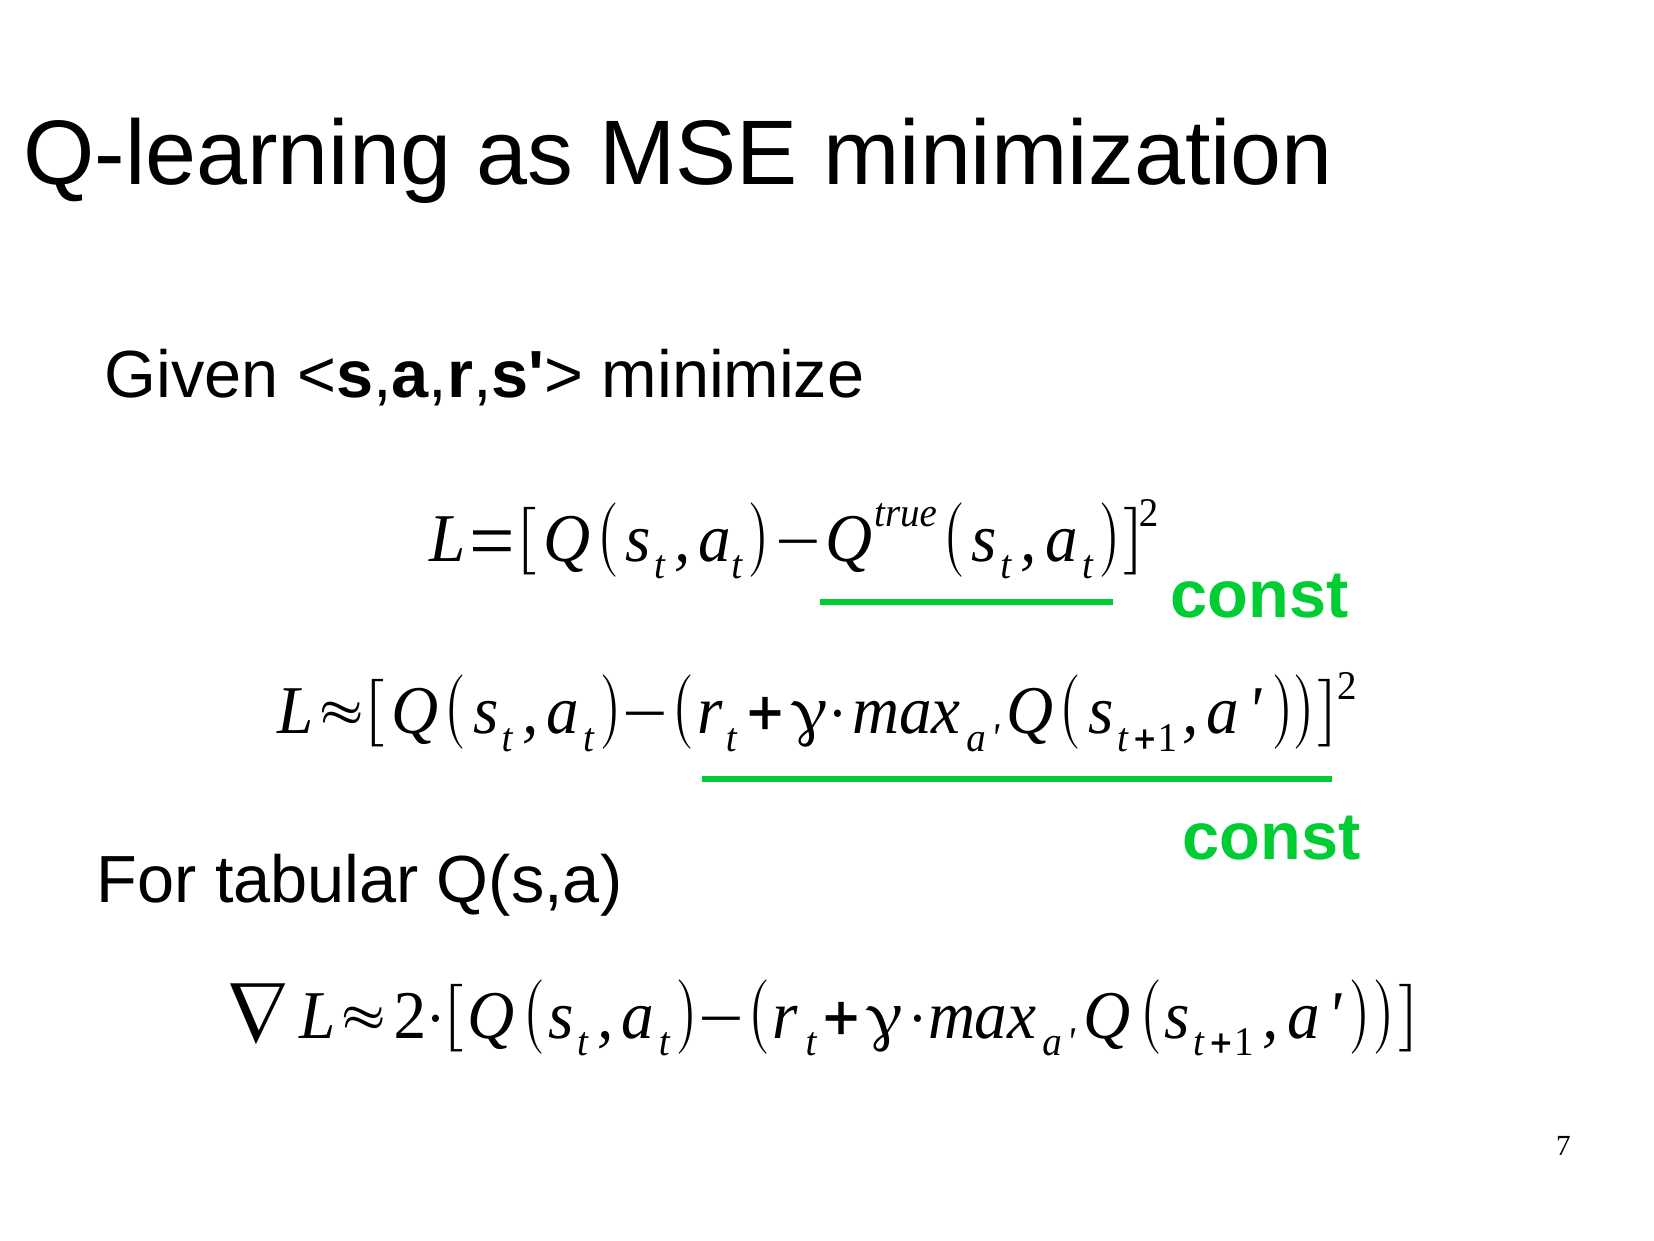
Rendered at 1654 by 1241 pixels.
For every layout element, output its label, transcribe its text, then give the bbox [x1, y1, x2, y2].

text_box const [1167, 791, 1376, 882]
chart [409, 488, 1174, 586]
text_box For tabular Q(s,a) [61, 841, 1039, 917]
text_box const [1156, 549, 1364, 640]
chart [209, 974, 1430, 1063]
title Q-learning as MSE minimization [23, 49, 1512, 257]
text_box Given <s,a,r,s'> minimize [69, 337, 1047, 413]
chart [257, 661, 1371, 758]
